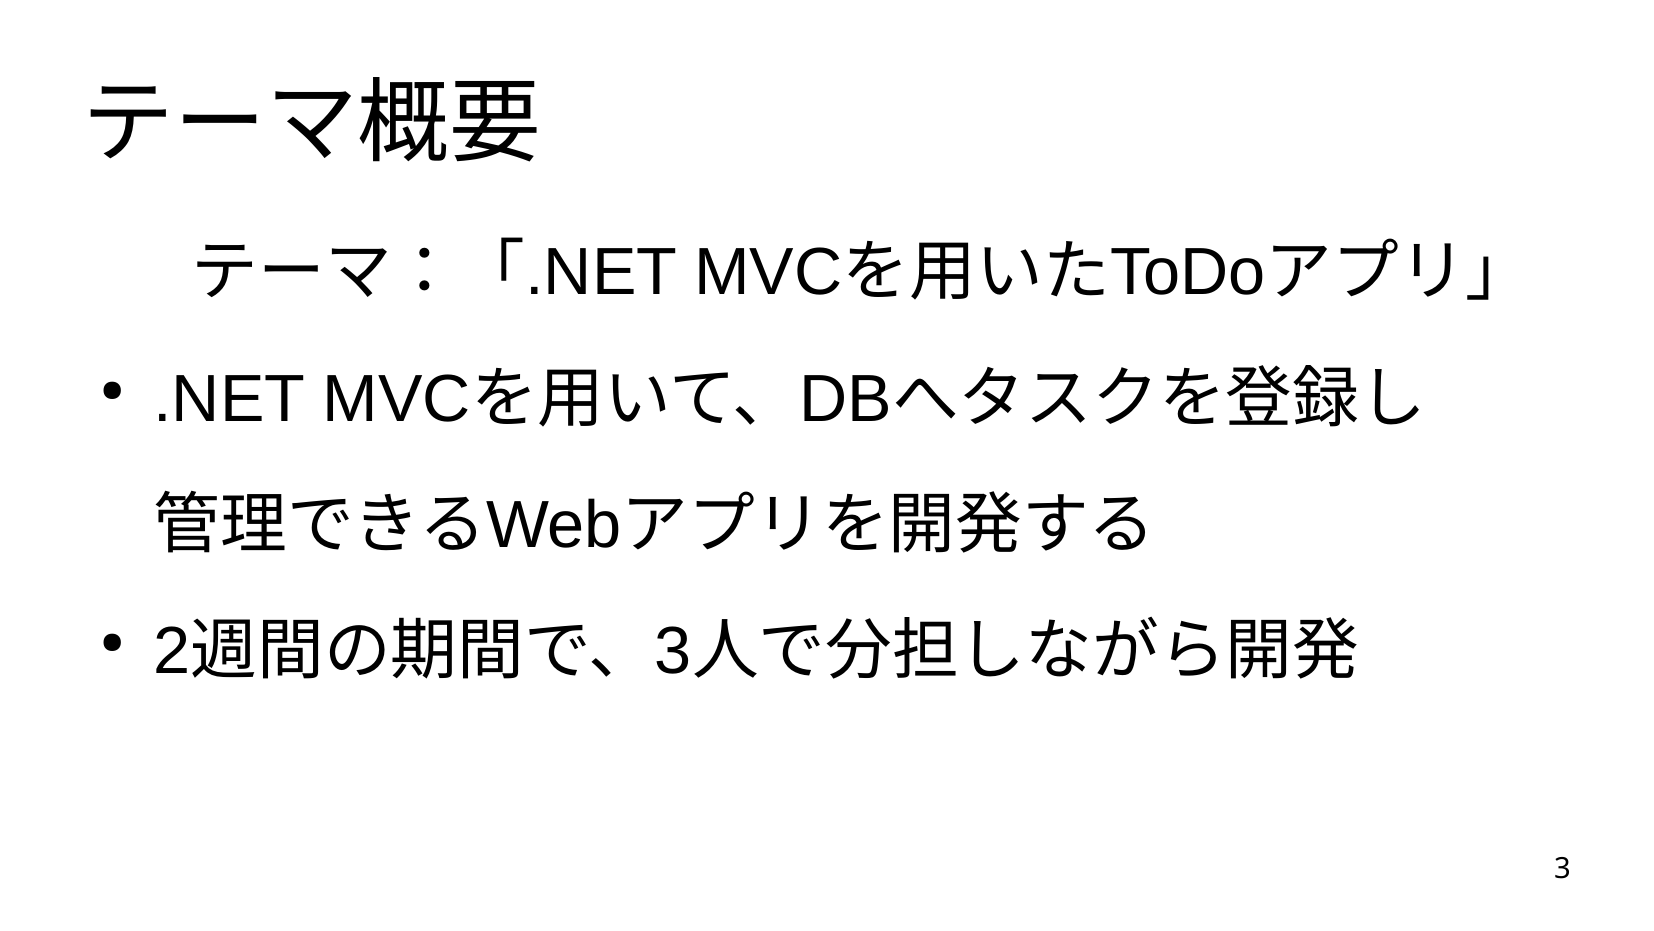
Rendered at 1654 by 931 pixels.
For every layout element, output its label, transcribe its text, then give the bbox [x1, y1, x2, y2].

title テーマ概要 [82, 37, 1571, 193]
list テーマ：「.NET MVCを用いたToDoアプリ」 .NET MVCを用いて、DBへタスクを登録し 管理できるWebアプリを開発する 2週間の期間で、3人で分担しながら開発 [82, 217, 1571, 758]
